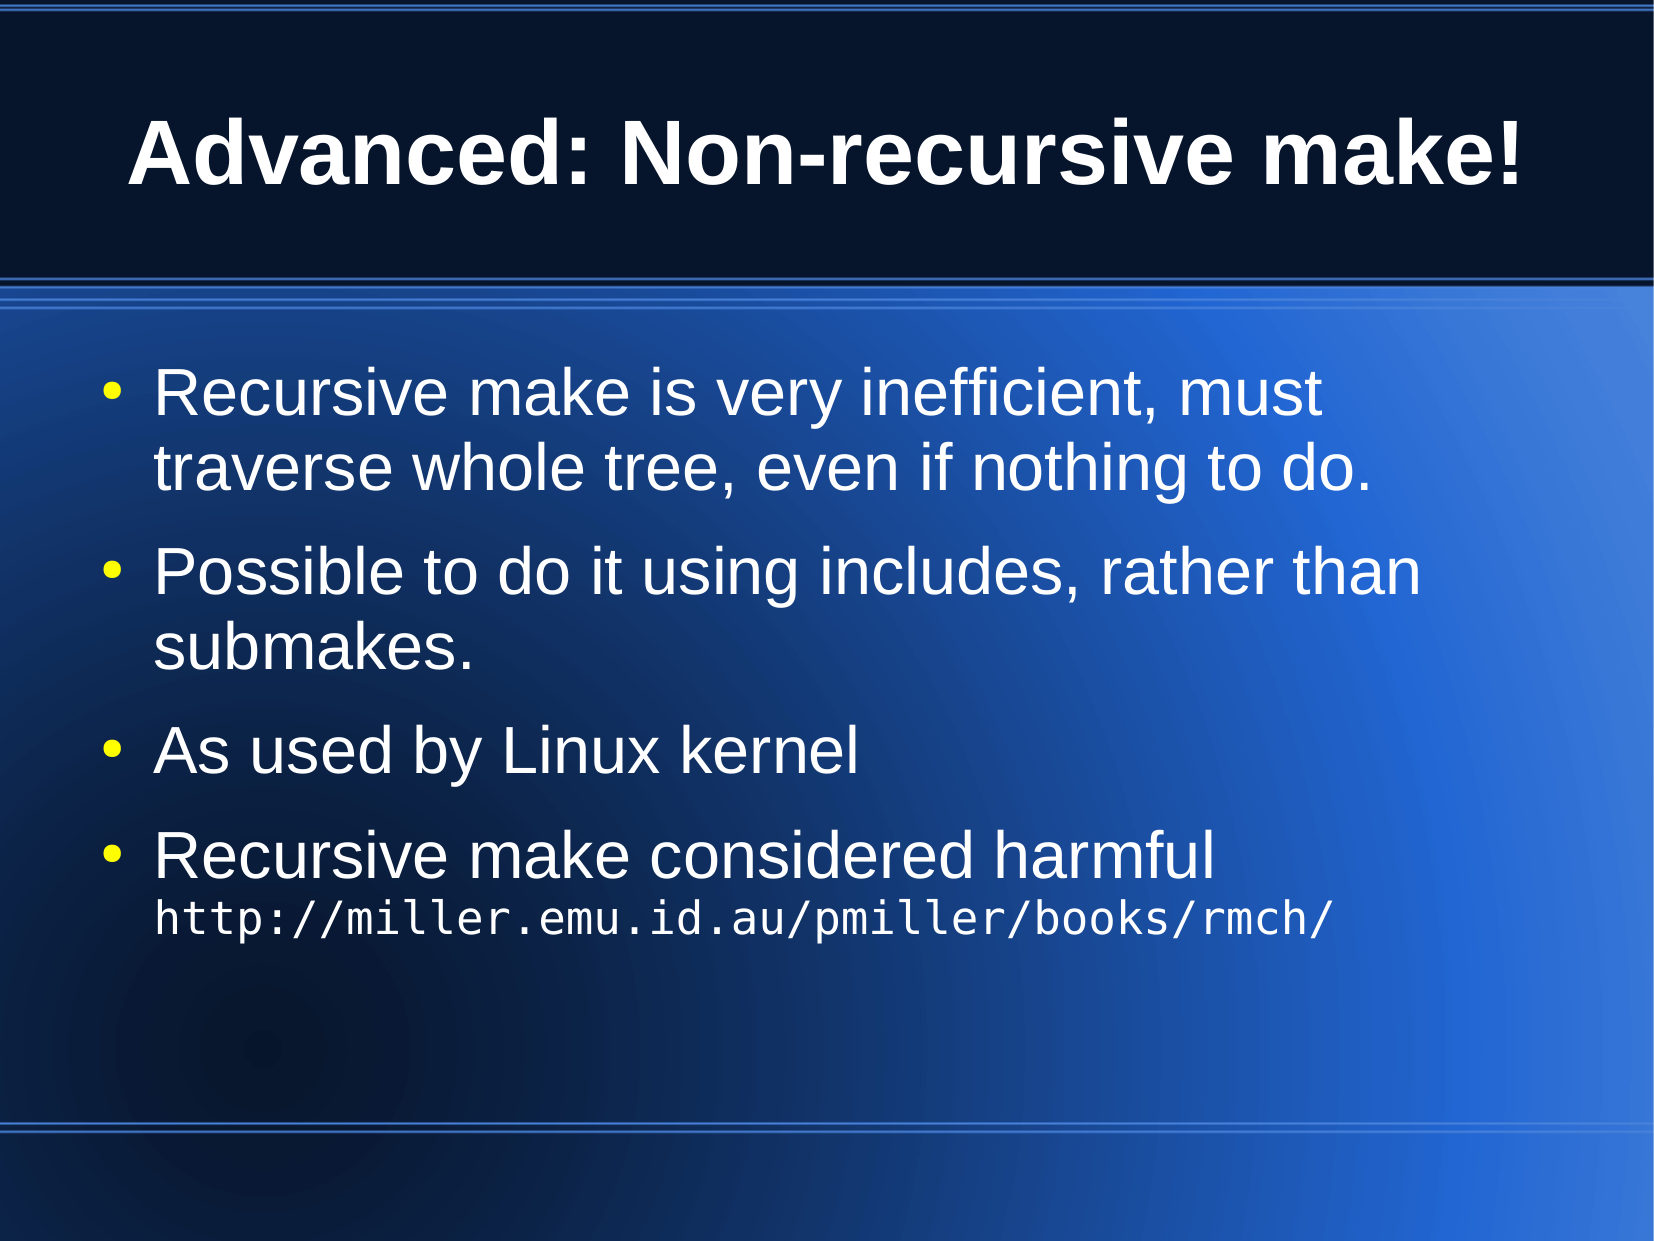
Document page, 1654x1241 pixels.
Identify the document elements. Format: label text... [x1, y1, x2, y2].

list Recursive make is very inefficient, must traverse whole tree, even if nothing to do. Possible to do it using includes, rather than submakes. As used by Linux kernel Recursive make considered harmful http://miller.emu.id.au/pmiller/books/rmch/ [82, 355, 1571, 1058]
picture [0, 0, 1654, 1241]
title Advanced: Non-recursive make! [82, 49, 1571, 257]
